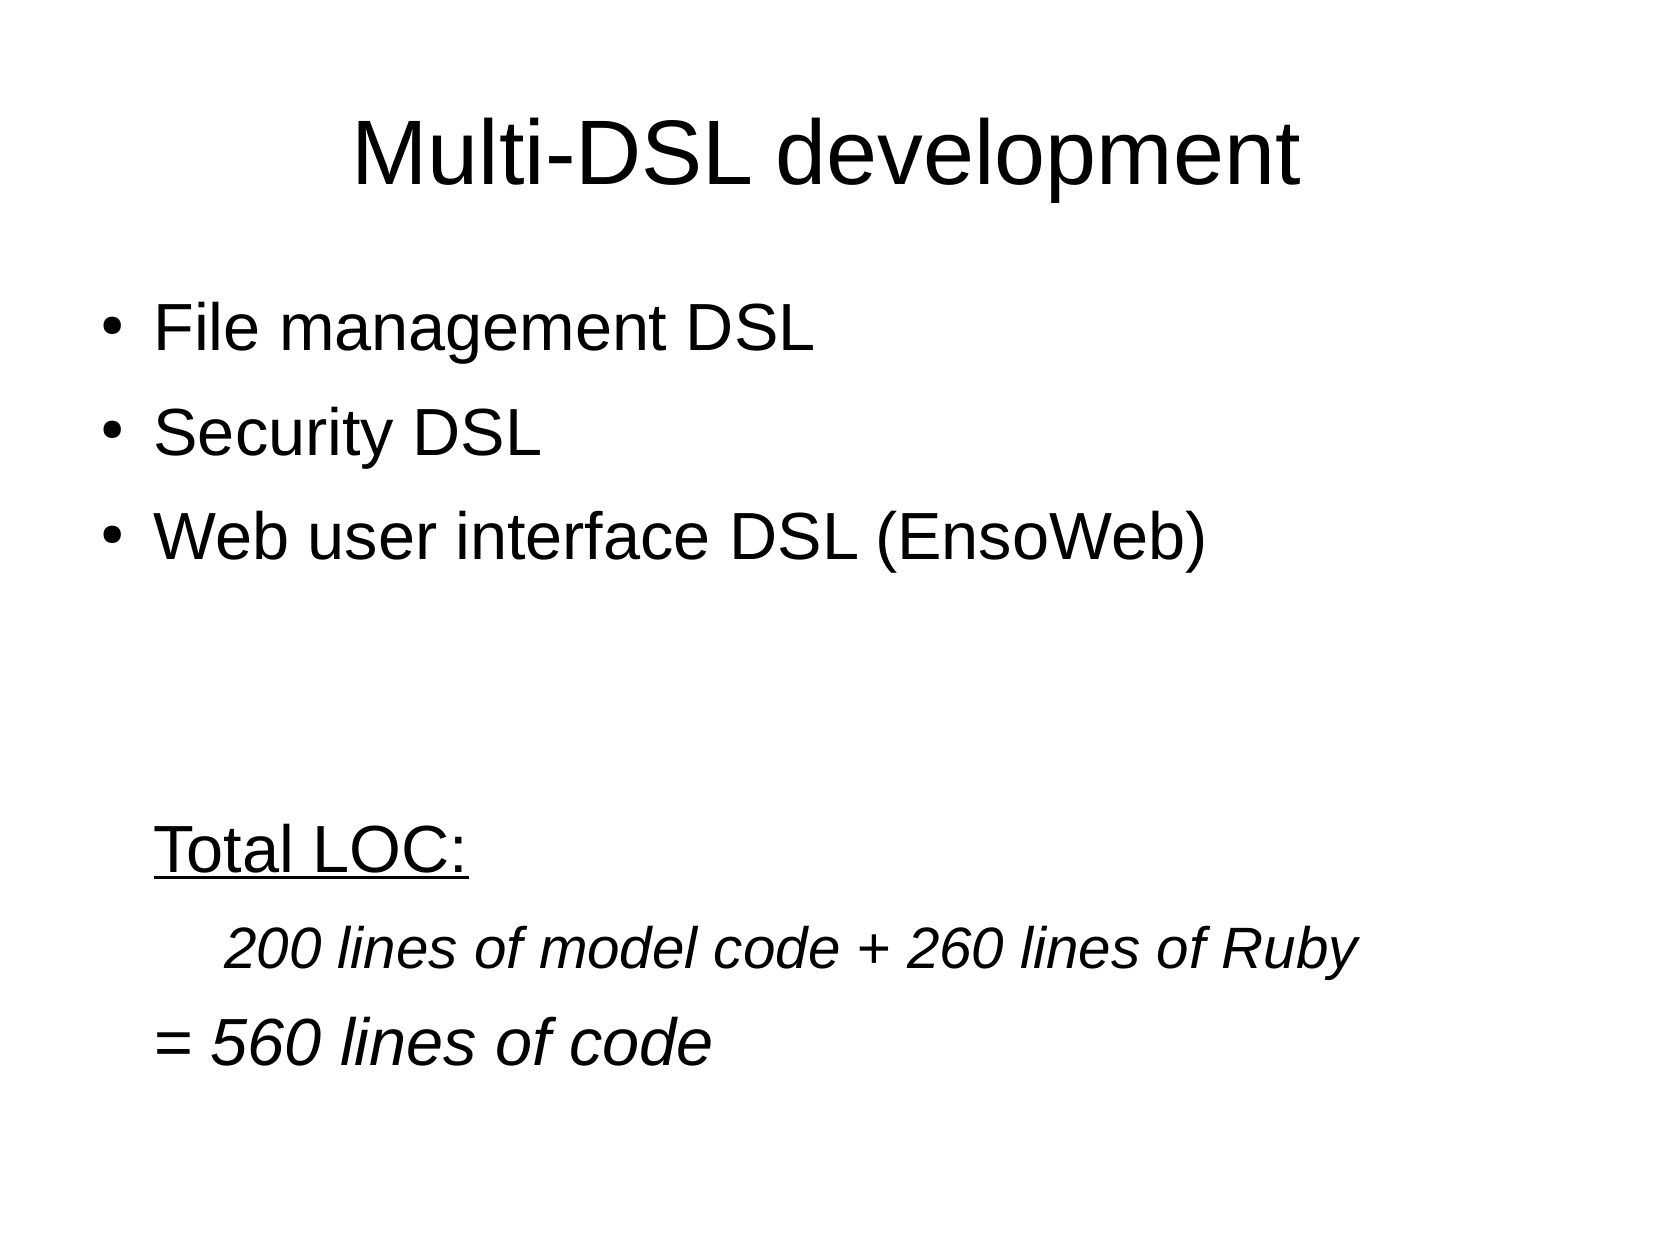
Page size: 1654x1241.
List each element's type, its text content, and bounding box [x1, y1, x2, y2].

title Multi-DSL development [82, 49, 1571, 257]
list File management DSL Security DSL Web user interface DSL (EnsoWeb) Total LOC: 200 lines of model code + 260 lines of Ruby = 560 lines of code [82, 290, 1571, 1109]
